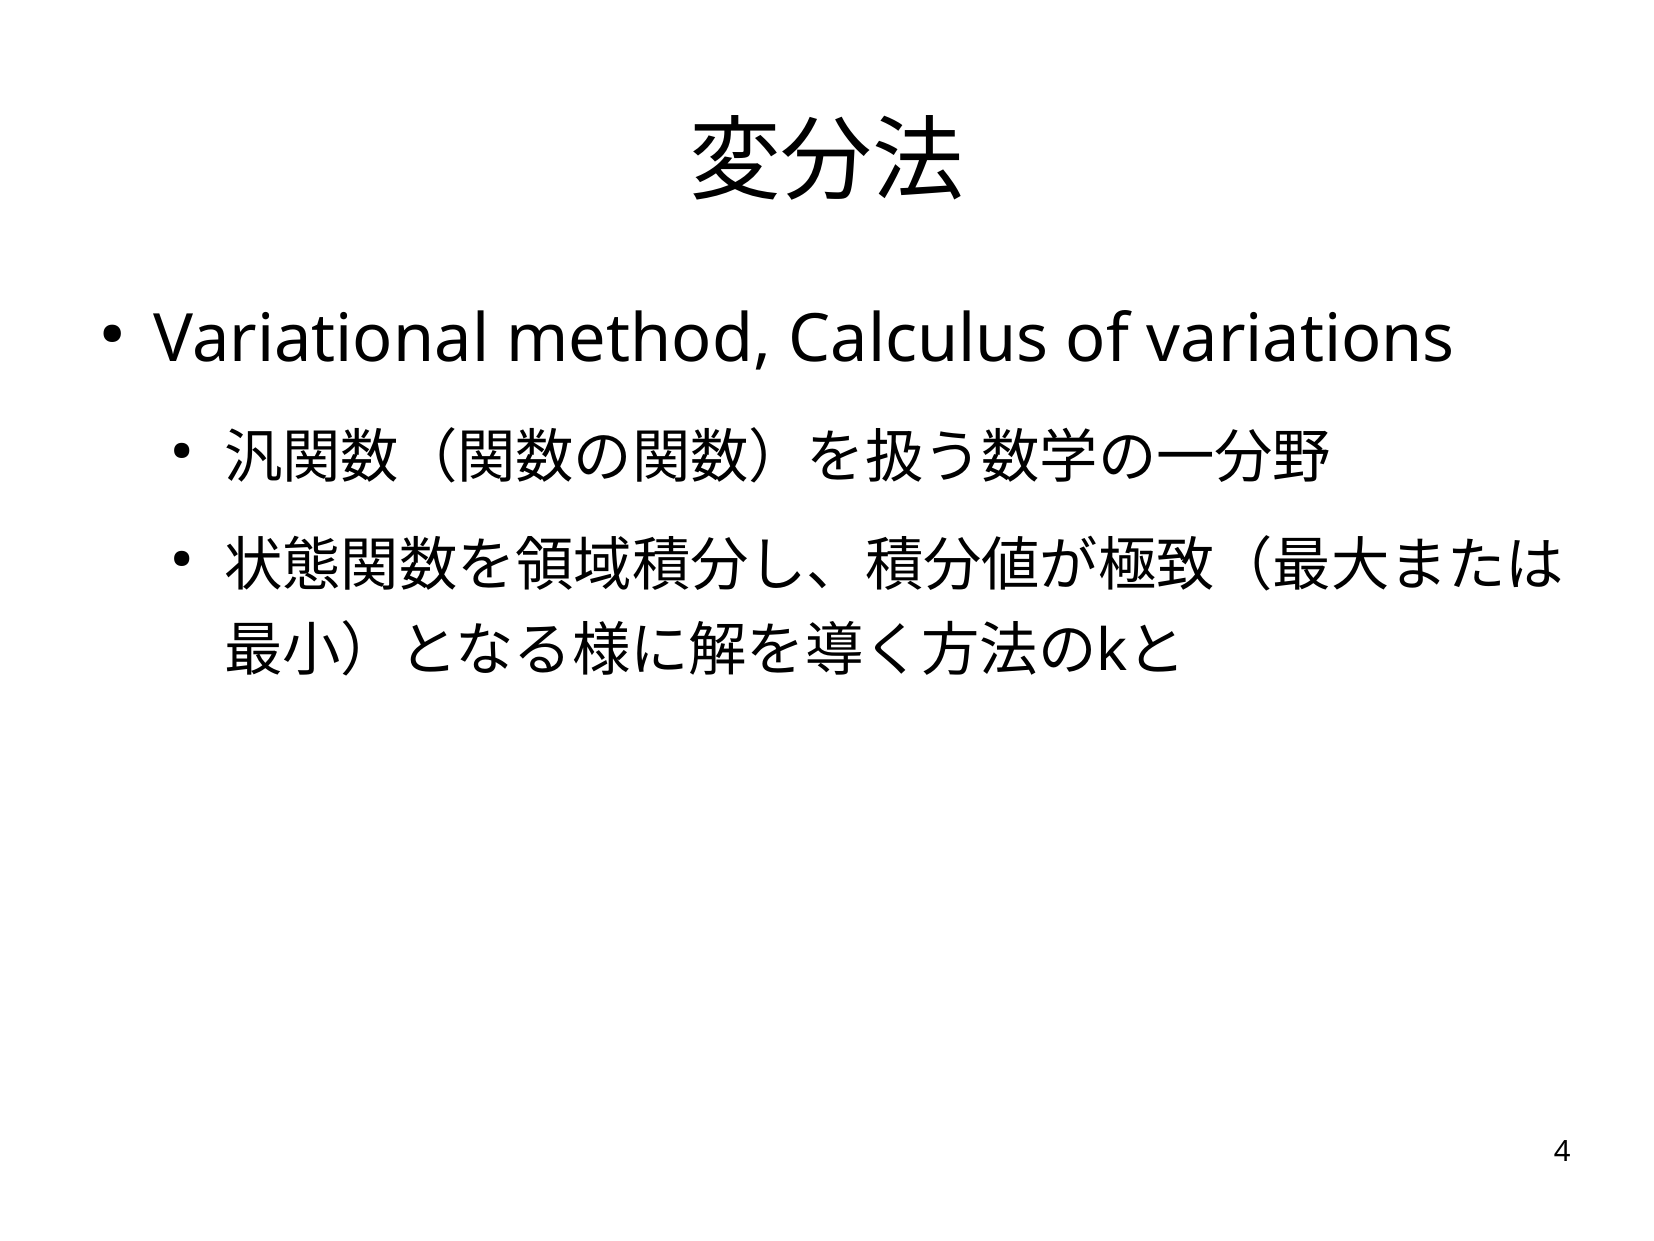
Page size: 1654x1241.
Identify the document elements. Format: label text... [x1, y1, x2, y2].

list Variational method, Calculus of variations 汎関数（関数の関数）を扱う数学の一分野 状態関数を領域積分し、積分値が極致（最大または最小）となる様に解を導く方法のkと [82, 290, 1571, 1109]
title 変分法 [82, 56, 1571, 250]
